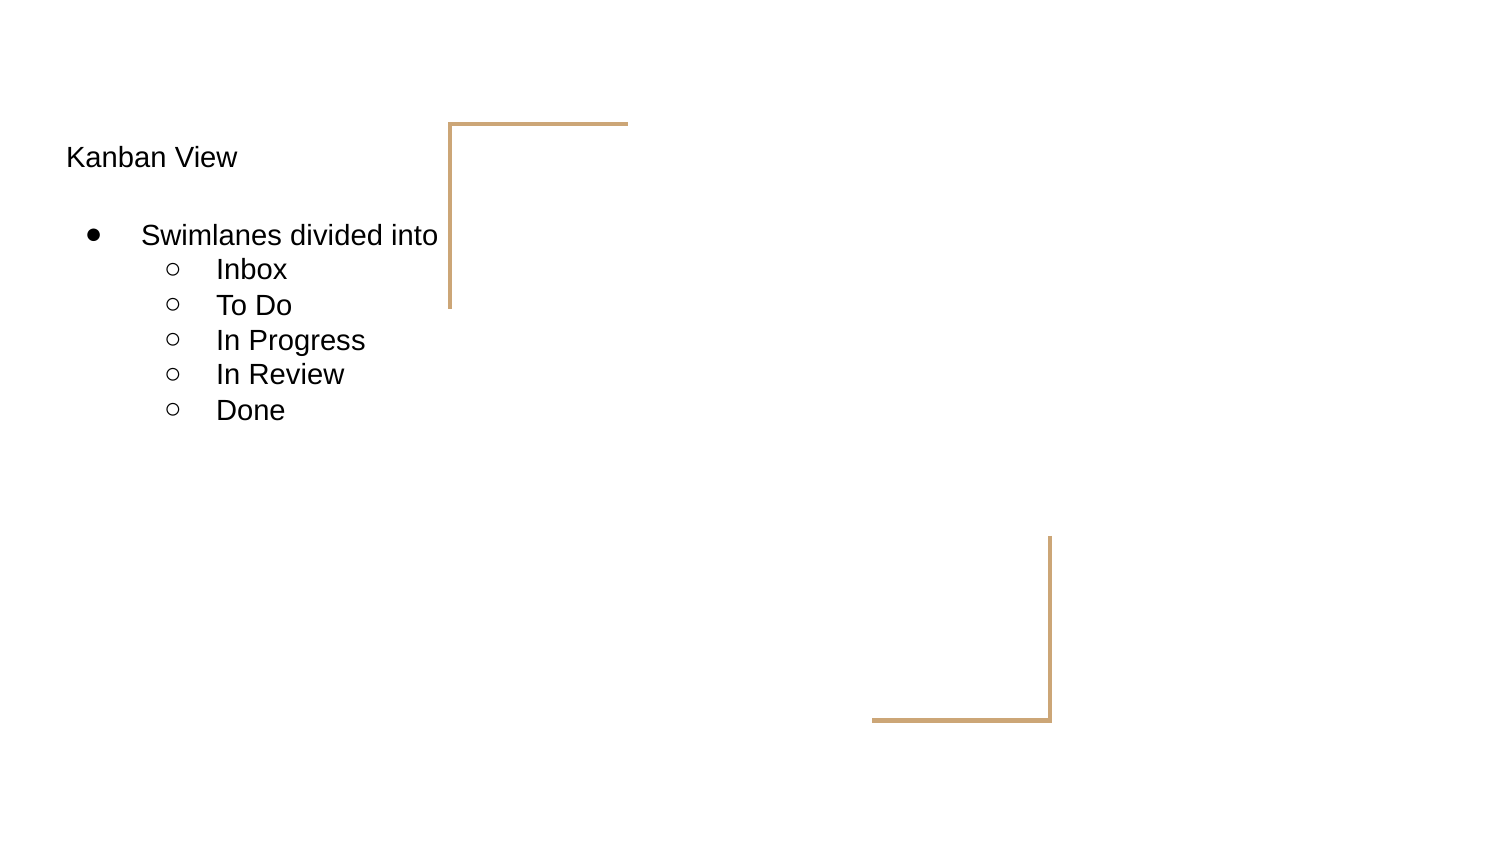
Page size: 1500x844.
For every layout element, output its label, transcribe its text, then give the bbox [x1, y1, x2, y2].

list Swimlanes divided into Inbox To Do In Progress In Review Done [51, 200, 1449, 752]
title Kanban View [51, 51, 1449, 189]
